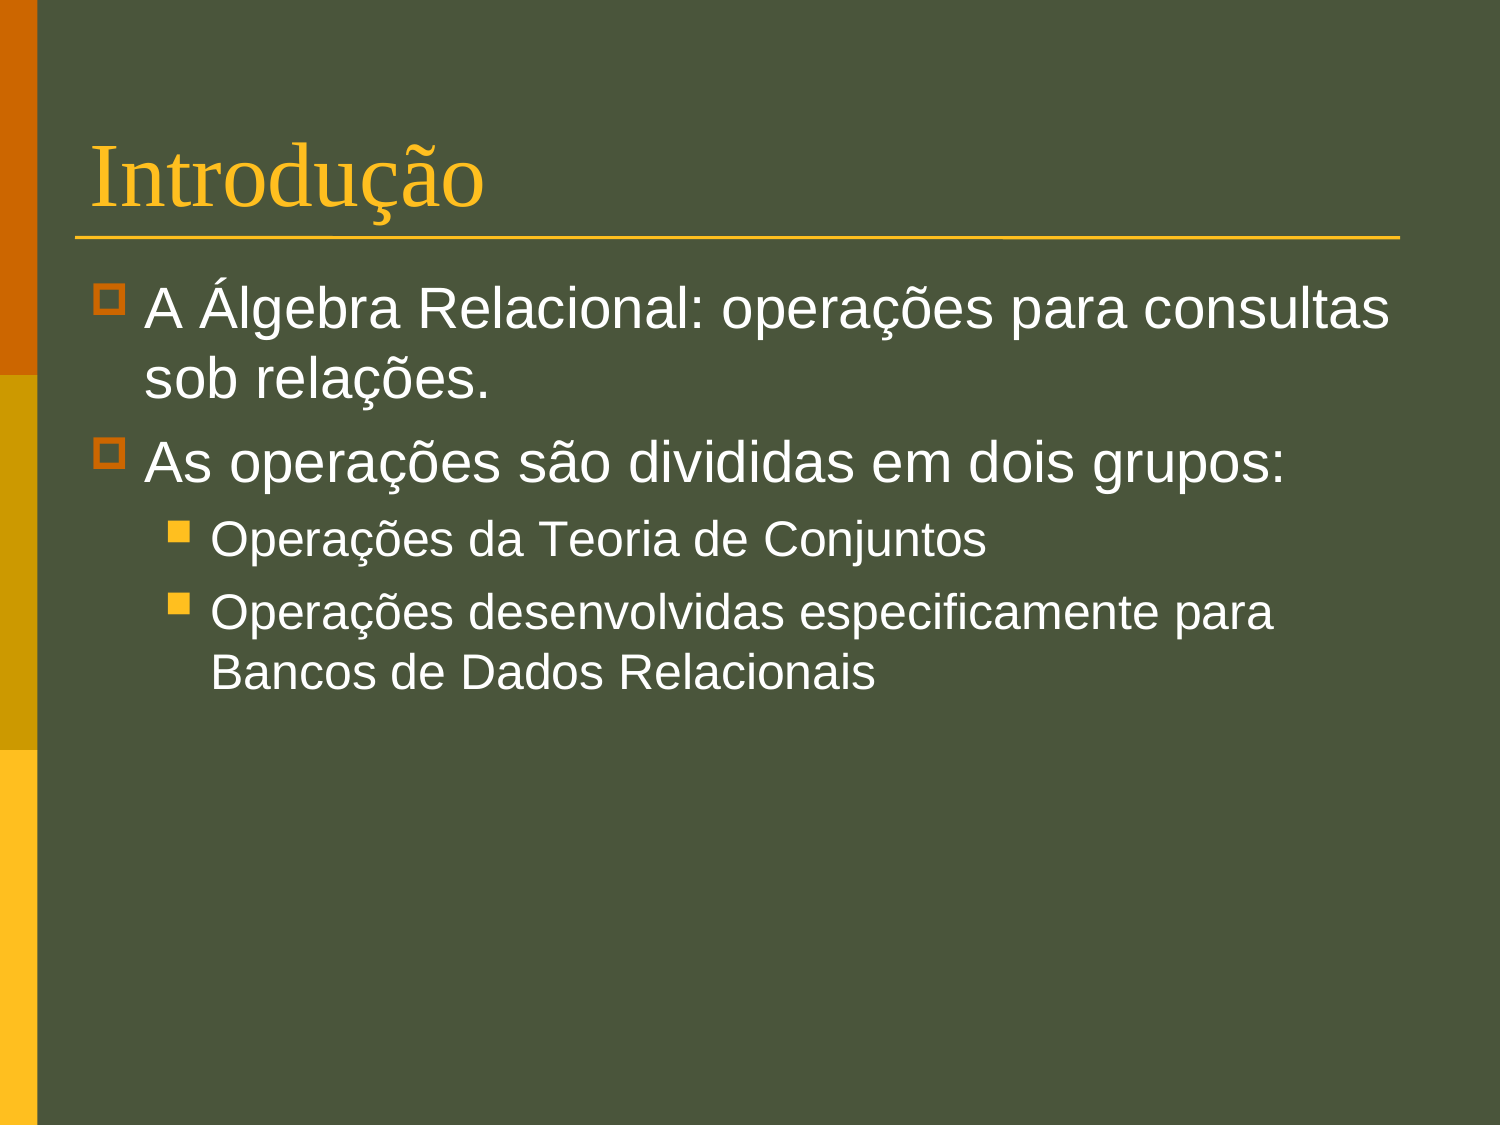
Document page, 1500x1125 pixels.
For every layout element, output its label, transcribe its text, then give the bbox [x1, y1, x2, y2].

list A Álgebra Relacional: operações para consultas sob relações. As operações são divididas em dois grupos: Operações da Teoria de Conjuntos Operações desenvolvidas especificamente para Bancos de Dados Relacionais [75, 262, 1426, 1006]
title Introdução [75, 45, 1426, 233]
